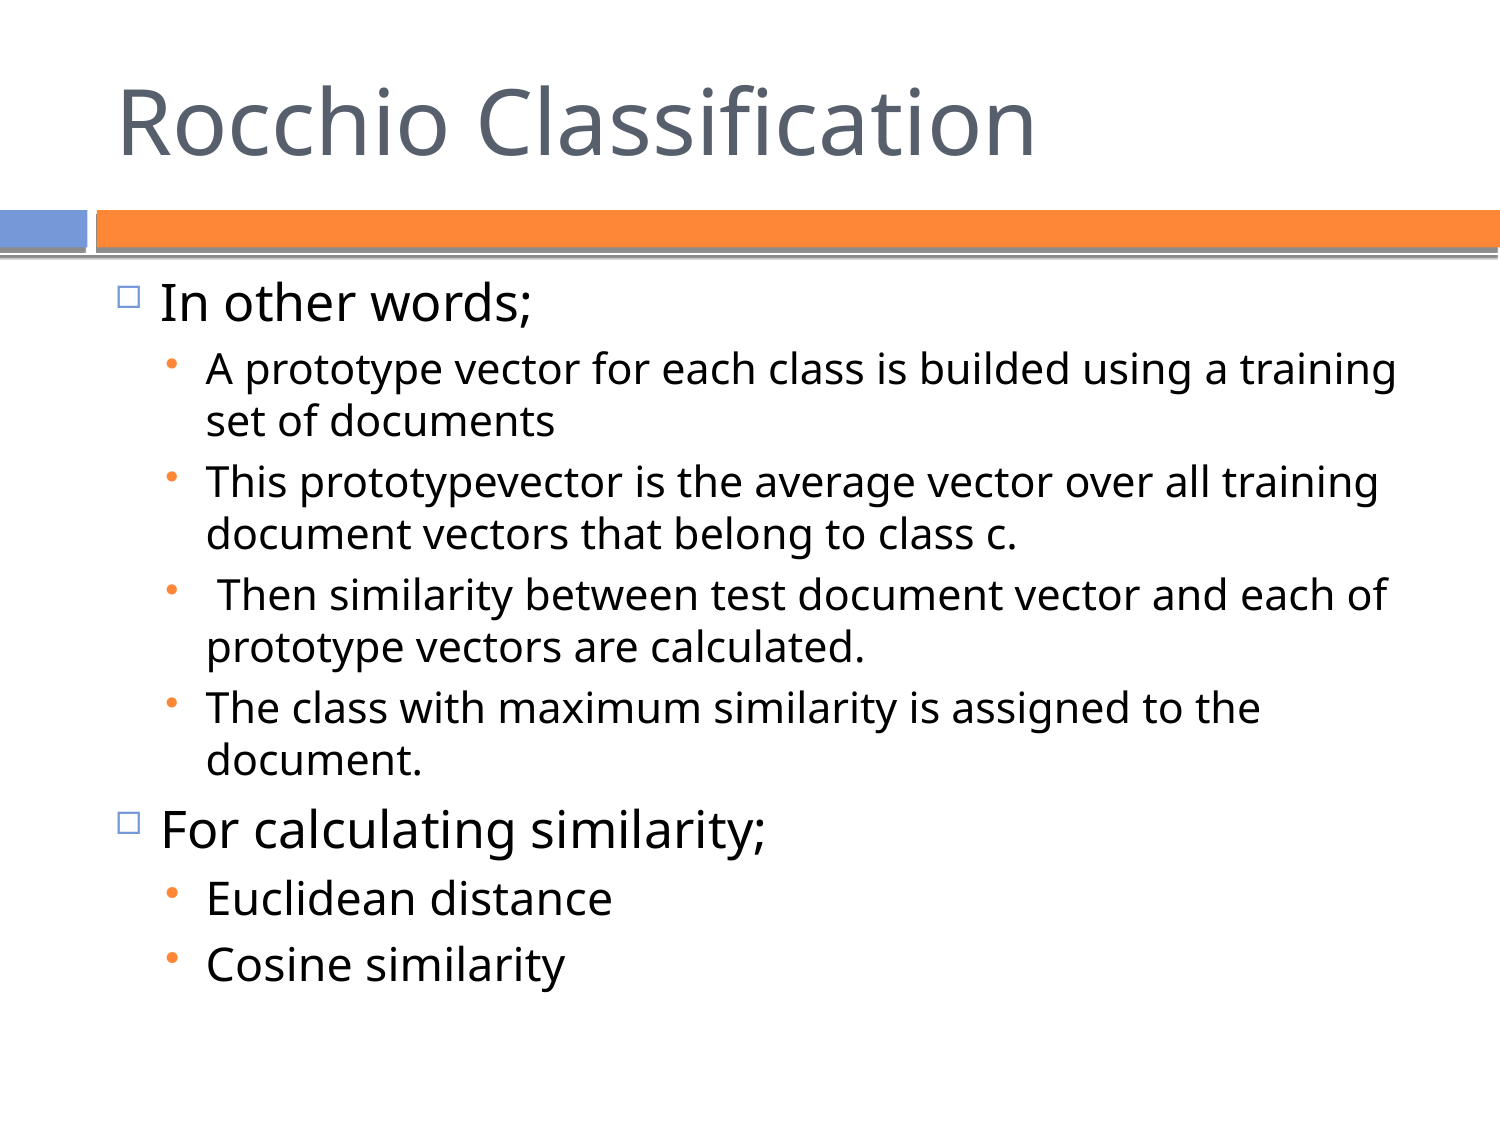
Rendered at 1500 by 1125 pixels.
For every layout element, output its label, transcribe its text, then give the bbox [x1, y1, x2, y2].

title Rocchio Classification [100, 37, 1438, 200]
list In other words; A prototype vector for each class is builded using a training set of documents This prototypevector is the average vector over all training document vectors that belong to class c. Then similarity between test document vector and each of prototype vectors are calculated. The class with maximum similarity is assigned to the document. For calculating similarity; Euclidean distance Cosine similarity [100, 262, 1438, 1000]
